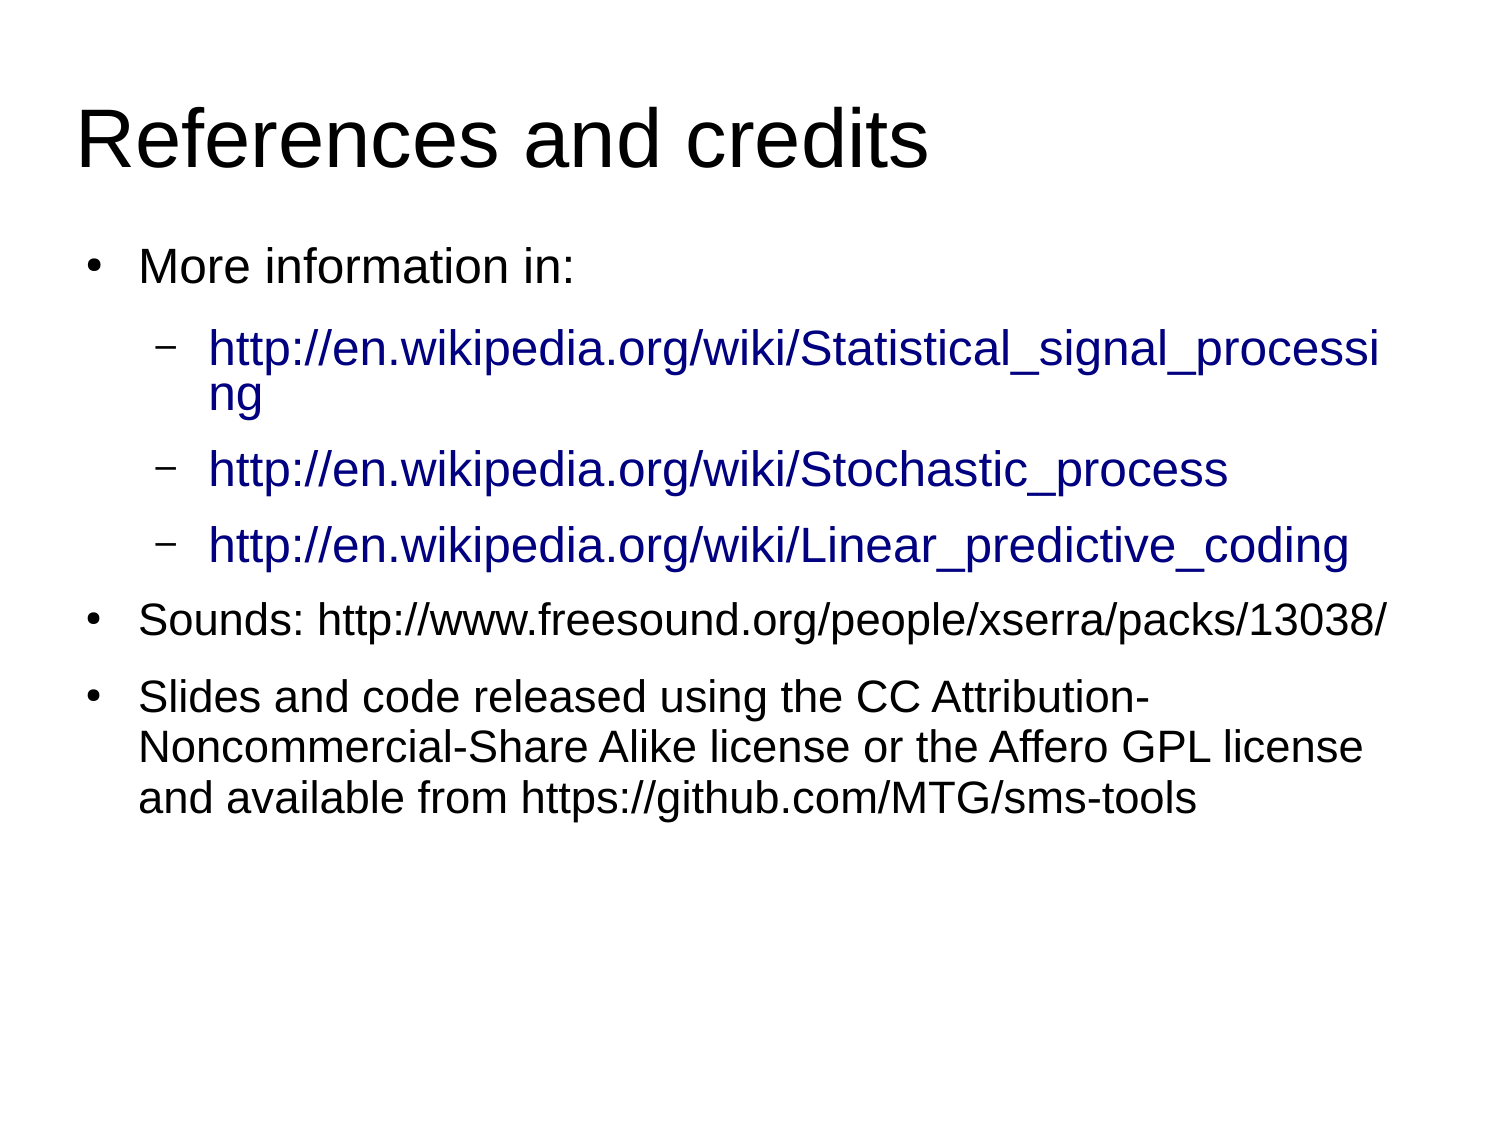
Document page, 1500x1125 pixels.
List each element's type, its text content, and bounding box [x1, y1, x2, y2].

title References and credits [75, 44, 1425, 233]
list More information in: http://en.wikipedia.org/wiki/Statistical_signal_processing http://en.wikipedia.org/wiki/Stochastic_process http://en.wikipedia.org/wiki/Linear_predictive_coding Sounds: http://www.freesound.org/people/xserra/packs/13038/ Slides and code released using the CC Attribution-Noncommercial-Share Alike license or the Affero GPL license and available from https://github.com/MTG/sms-tools [68, 238, 1402, 831]
